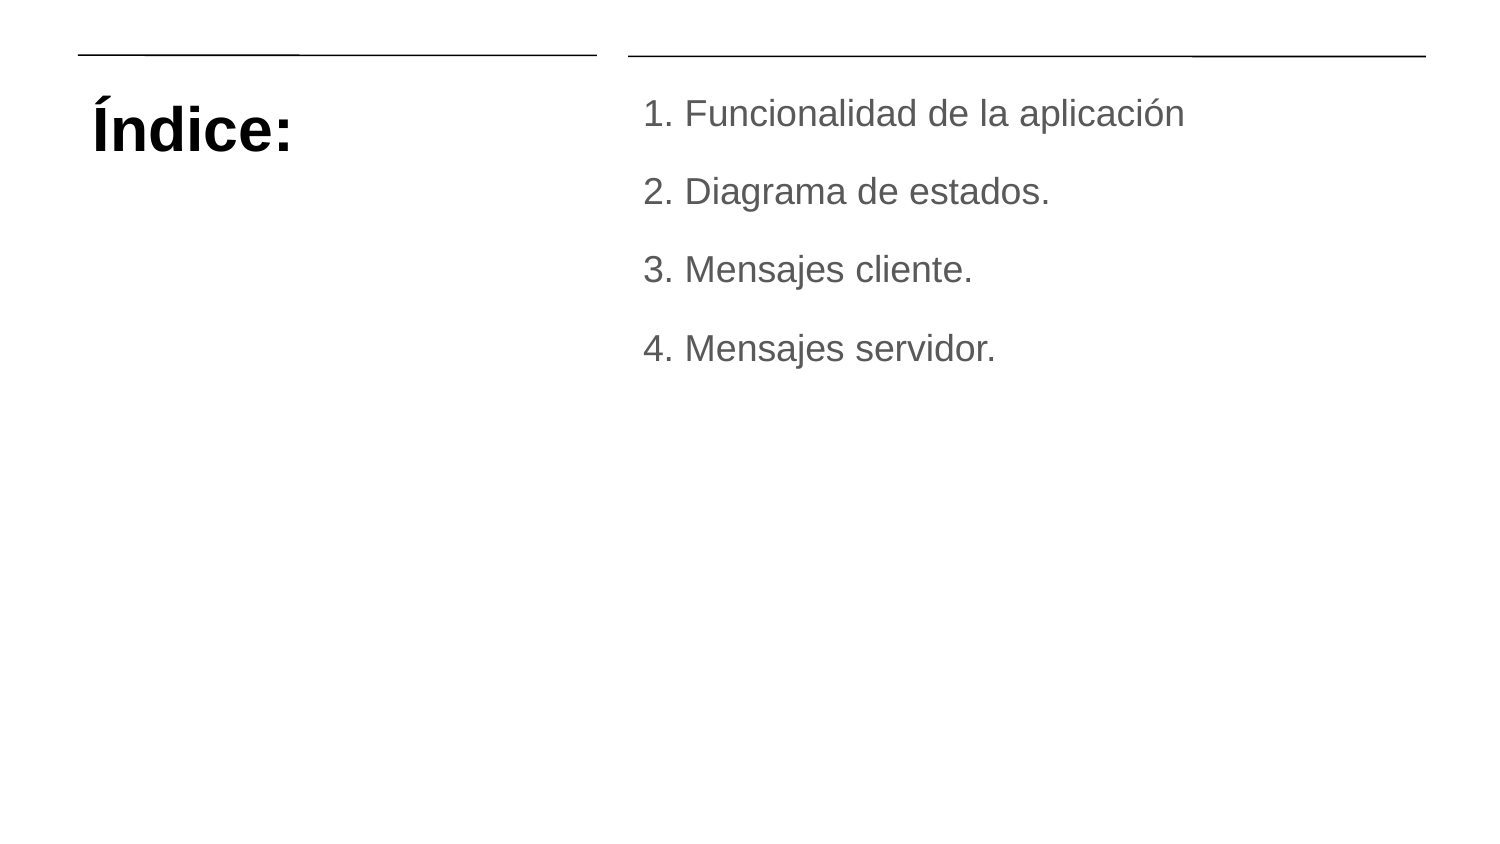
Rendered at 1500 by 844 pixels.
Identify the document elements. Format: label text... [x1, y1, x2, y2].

title Índice: [77, 73, 597, 413]
list 1. Funcionalidad de la aplicación 2. Diagrama de estados. 3. Mensajes cliente. 4. Mensajes servidor. [628, 73, 1426, 749]
